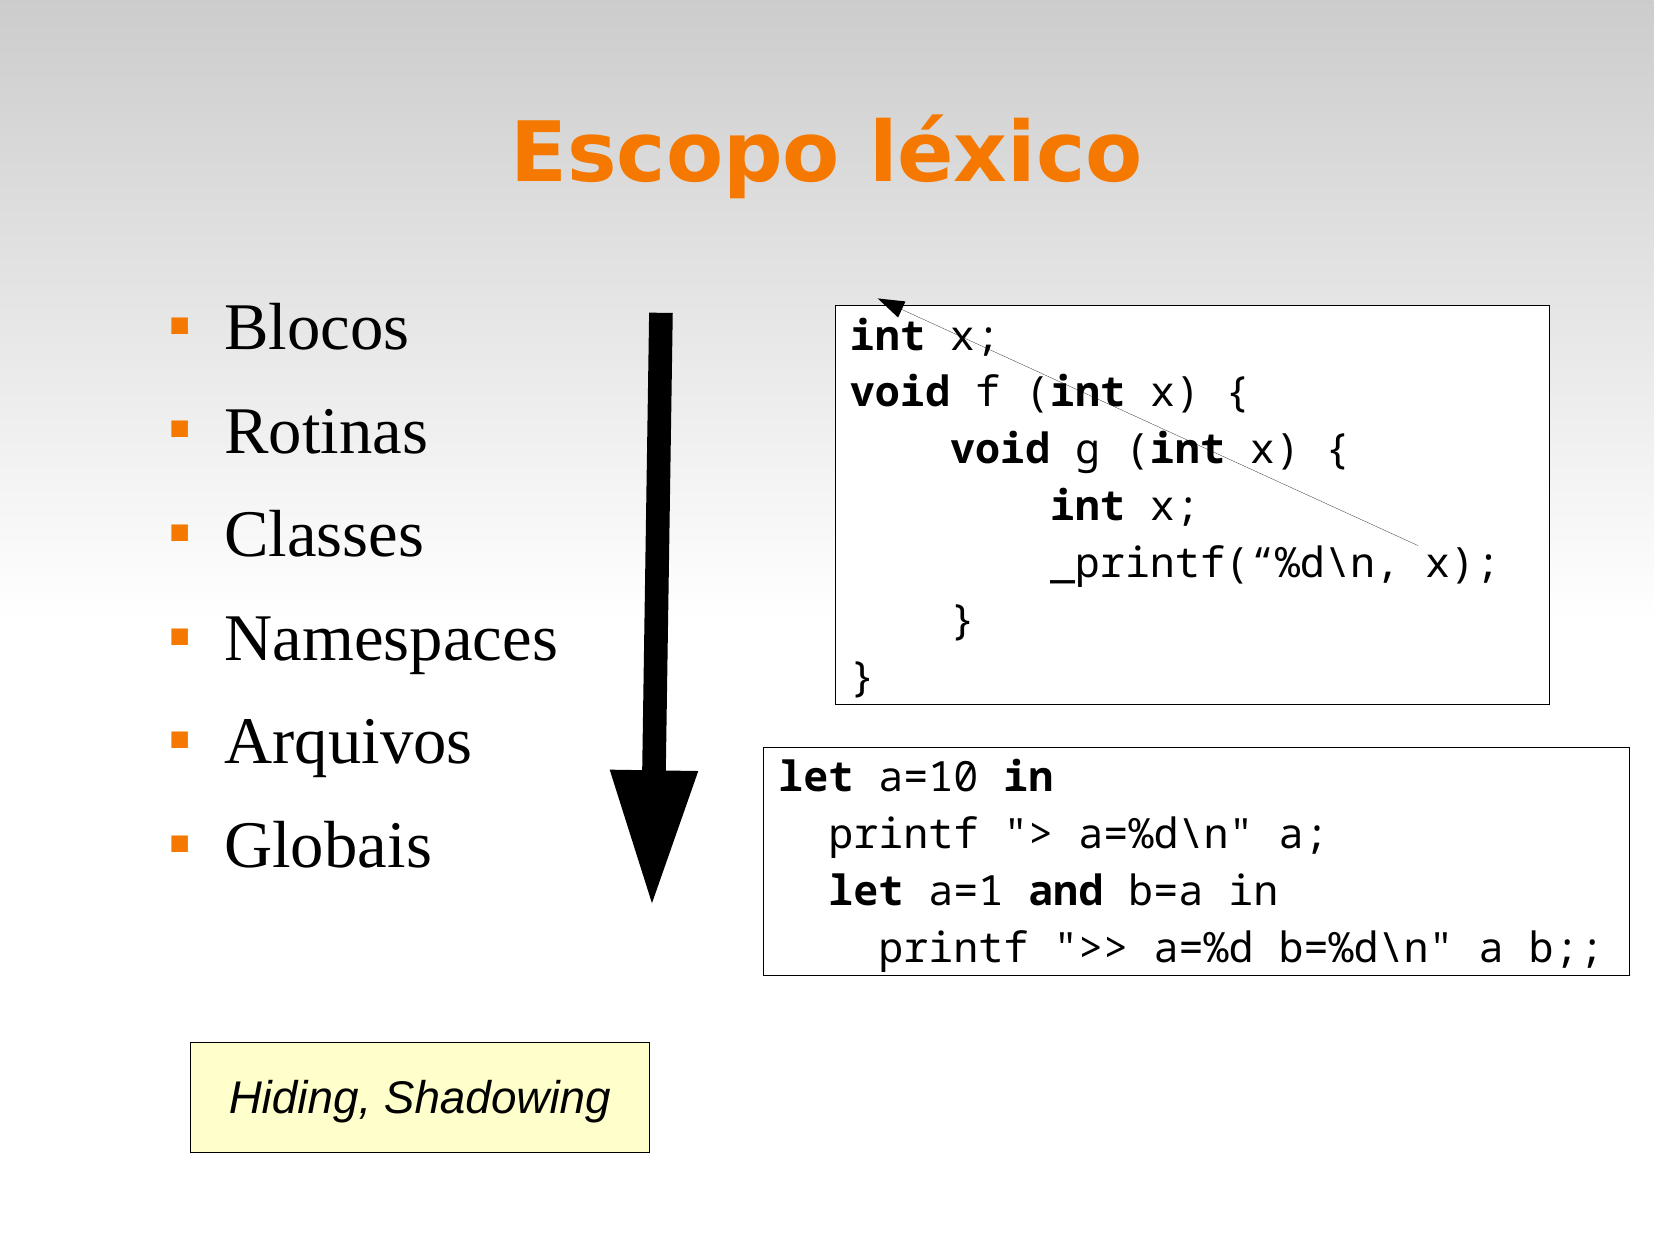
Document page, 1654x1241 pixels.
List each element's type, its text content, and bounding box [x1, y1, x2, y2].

text_box let a=10 in printf "> a=%d\n" a; let a=1 and b=a in printf ">> a=%d b=%d\n" a b;; [763, 755, 1630, 968]
text_box Hiding, Shadowing [190, 1042, 650, 1153]
list Blocos Rotinas Classes Namespaces Arquivos Globais [82, 290, 1571, 1109]
title Escopo léxico [82, 49, 1571, 257]
text_box int x; void f (int x) { void g (int x) { int x; _printf(“%d\n, x); } } [835, 323, 1550, 686]
